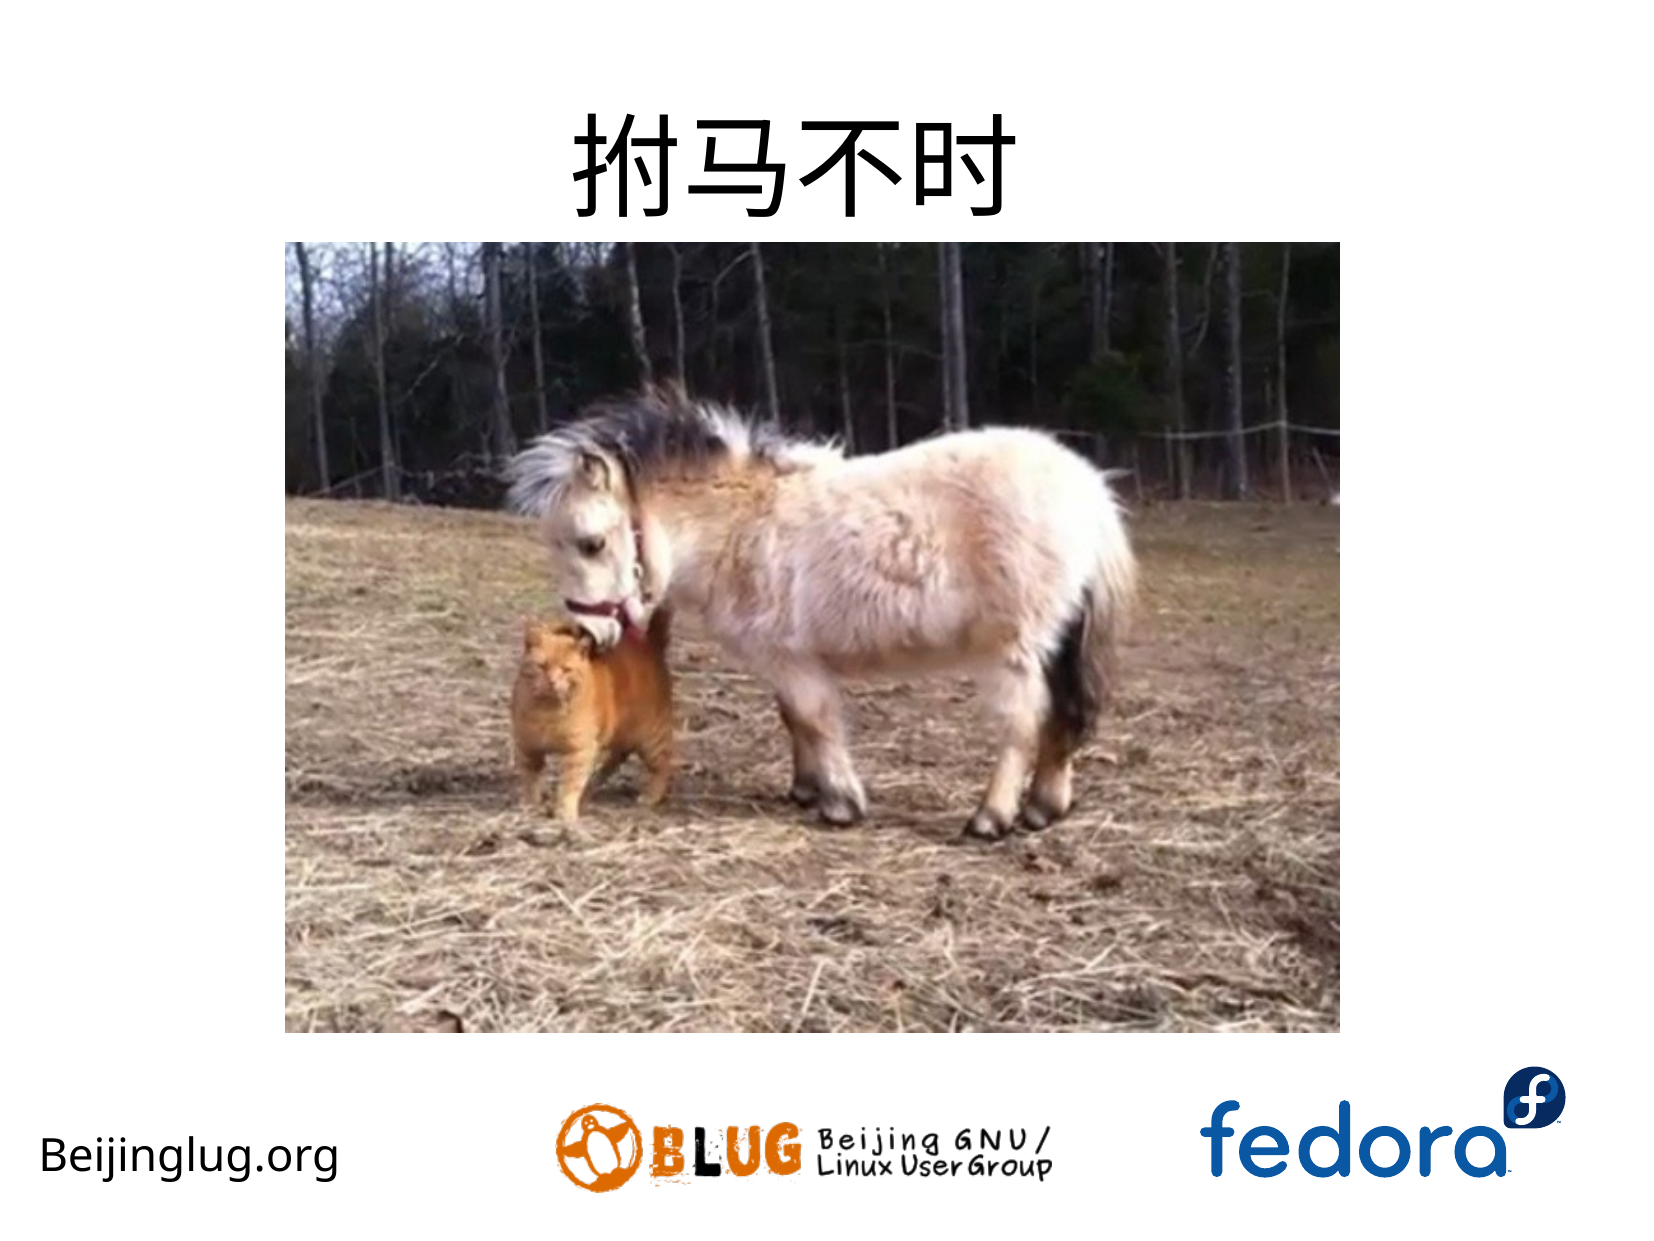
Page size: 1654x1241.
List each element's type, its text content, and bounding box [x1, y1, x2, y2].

text_box 拊马不时 [555, 70, 1035, 233]
picture [285, 242, 1340, 1033]
picture [555, 1103, 1052, 1193]
